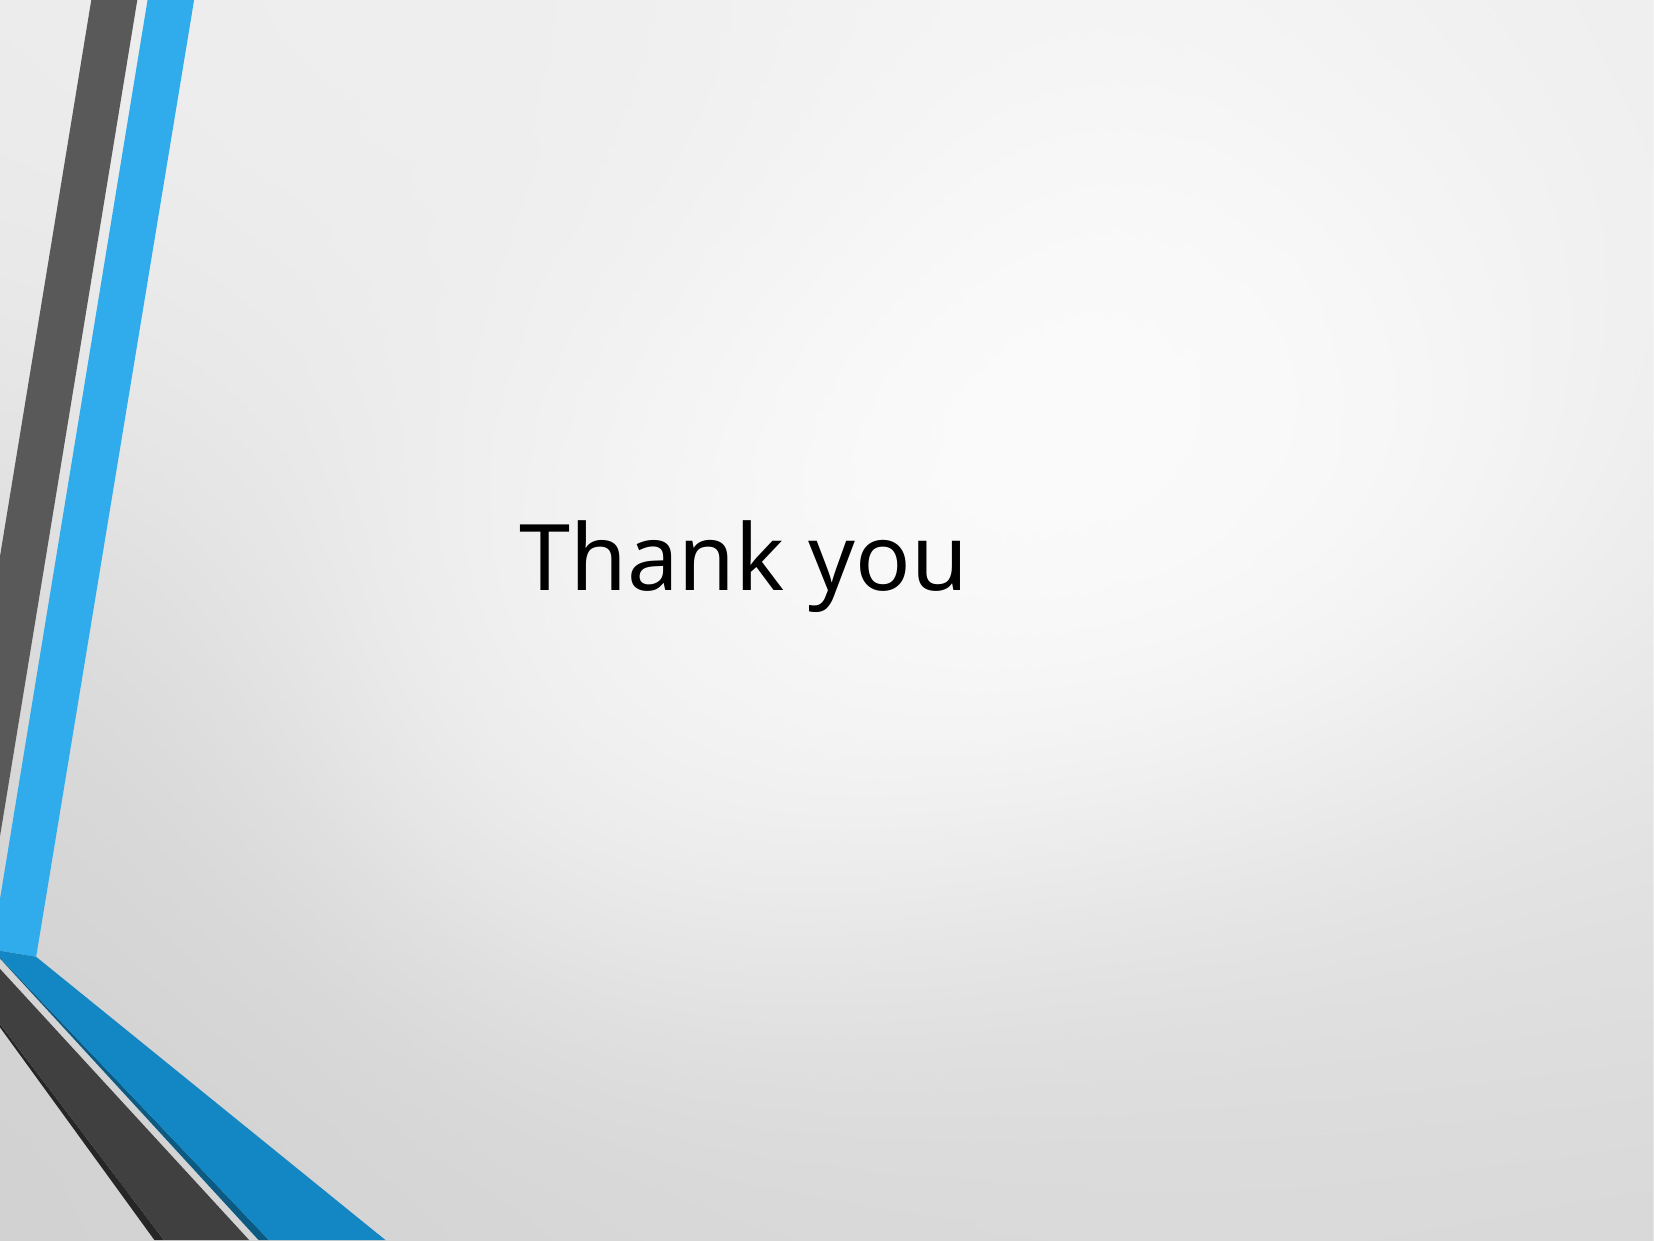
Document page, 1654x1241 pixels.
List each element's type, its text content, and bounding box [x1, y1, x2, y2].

title Thank you [0, 450, 1489, 658]
